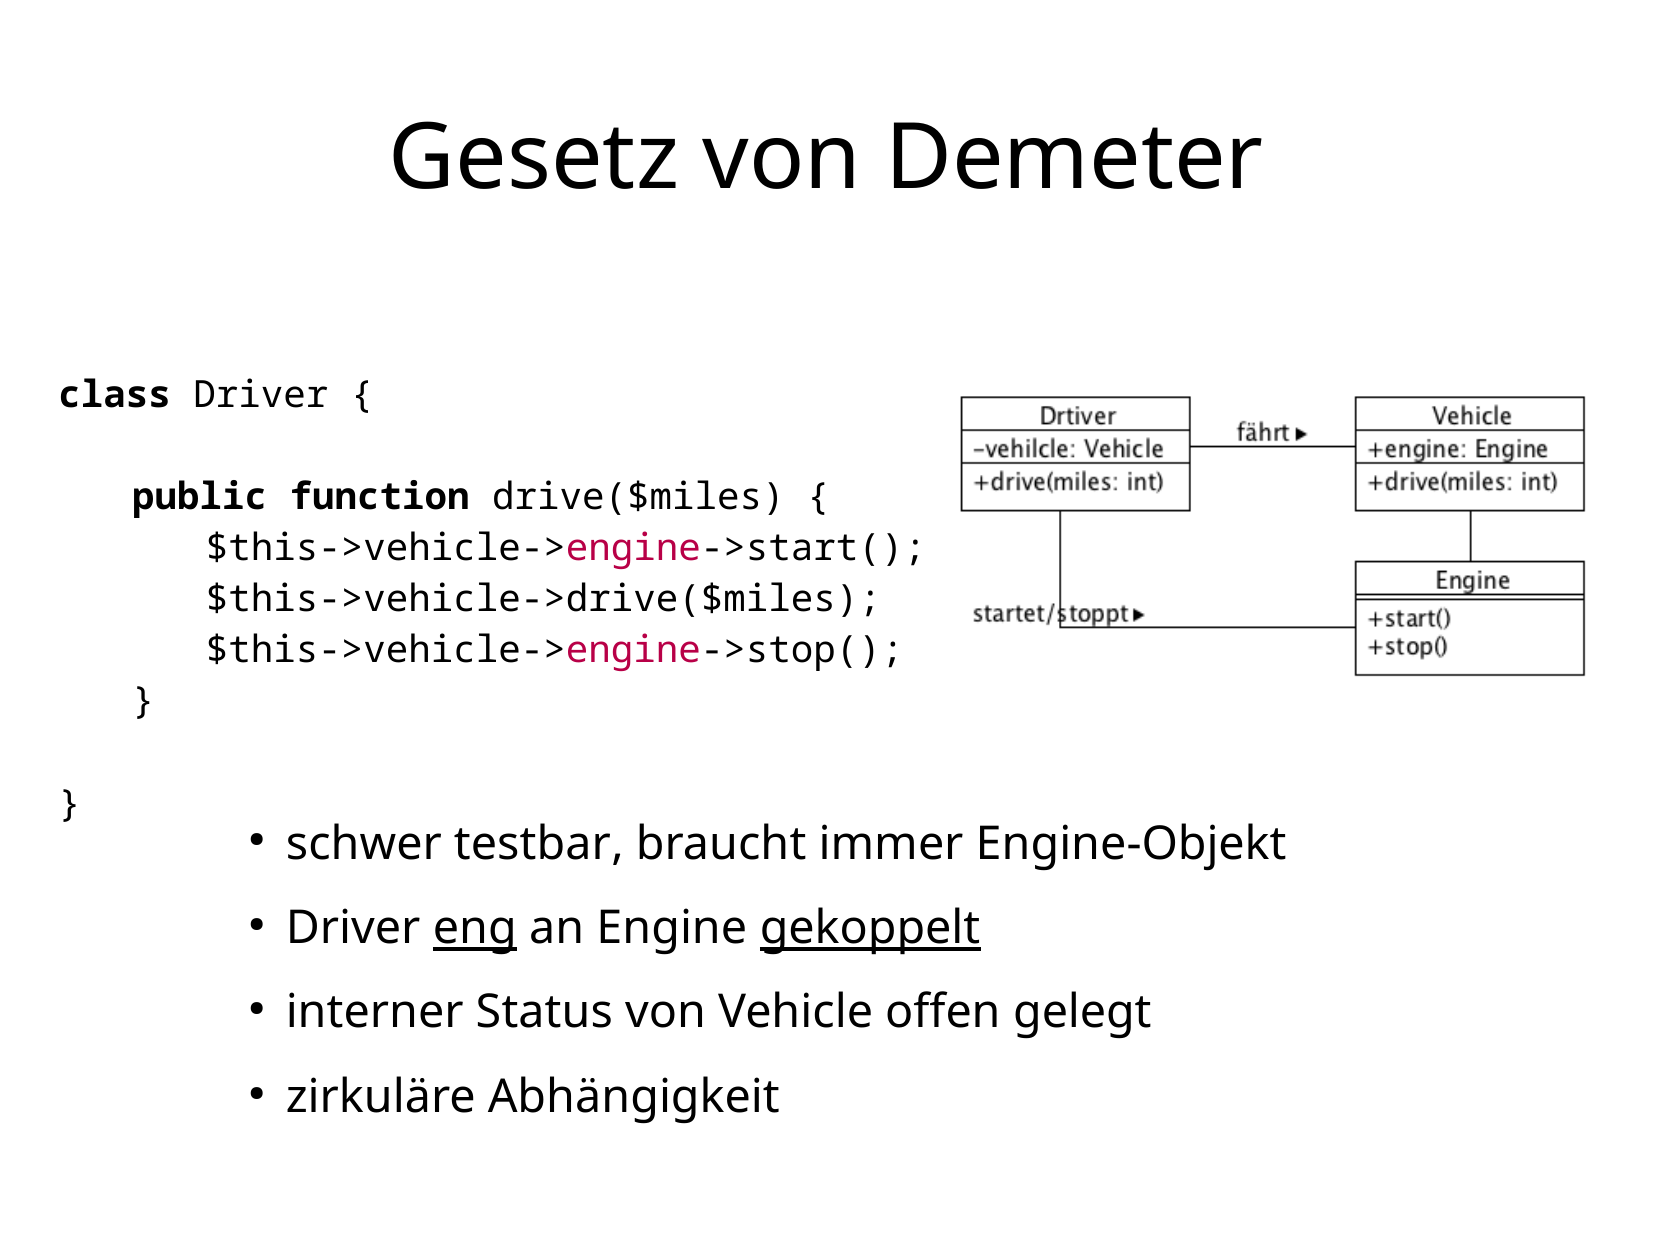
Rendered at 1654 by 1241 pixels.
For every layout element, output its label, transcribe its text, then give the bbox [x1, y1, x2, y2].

list schwer testbar, braucht immer Engine-Objekt Driver eng an Engine gekoppelt interner Status von Vehicle offen gelegt zirkuläre Abhängigkeit [236, 809, 1418, 1128]
picture [879, 331, 1618, 709]
text_box class Driver { public function drive($miles) { $this->vehicle->engine->start(); $this->vehicle->drive($miles); $this->vehicle->engine->stop(); } } [43, 360, 963, 713]
title Gesetz von Demeter [82, 56, 1571, 250]
